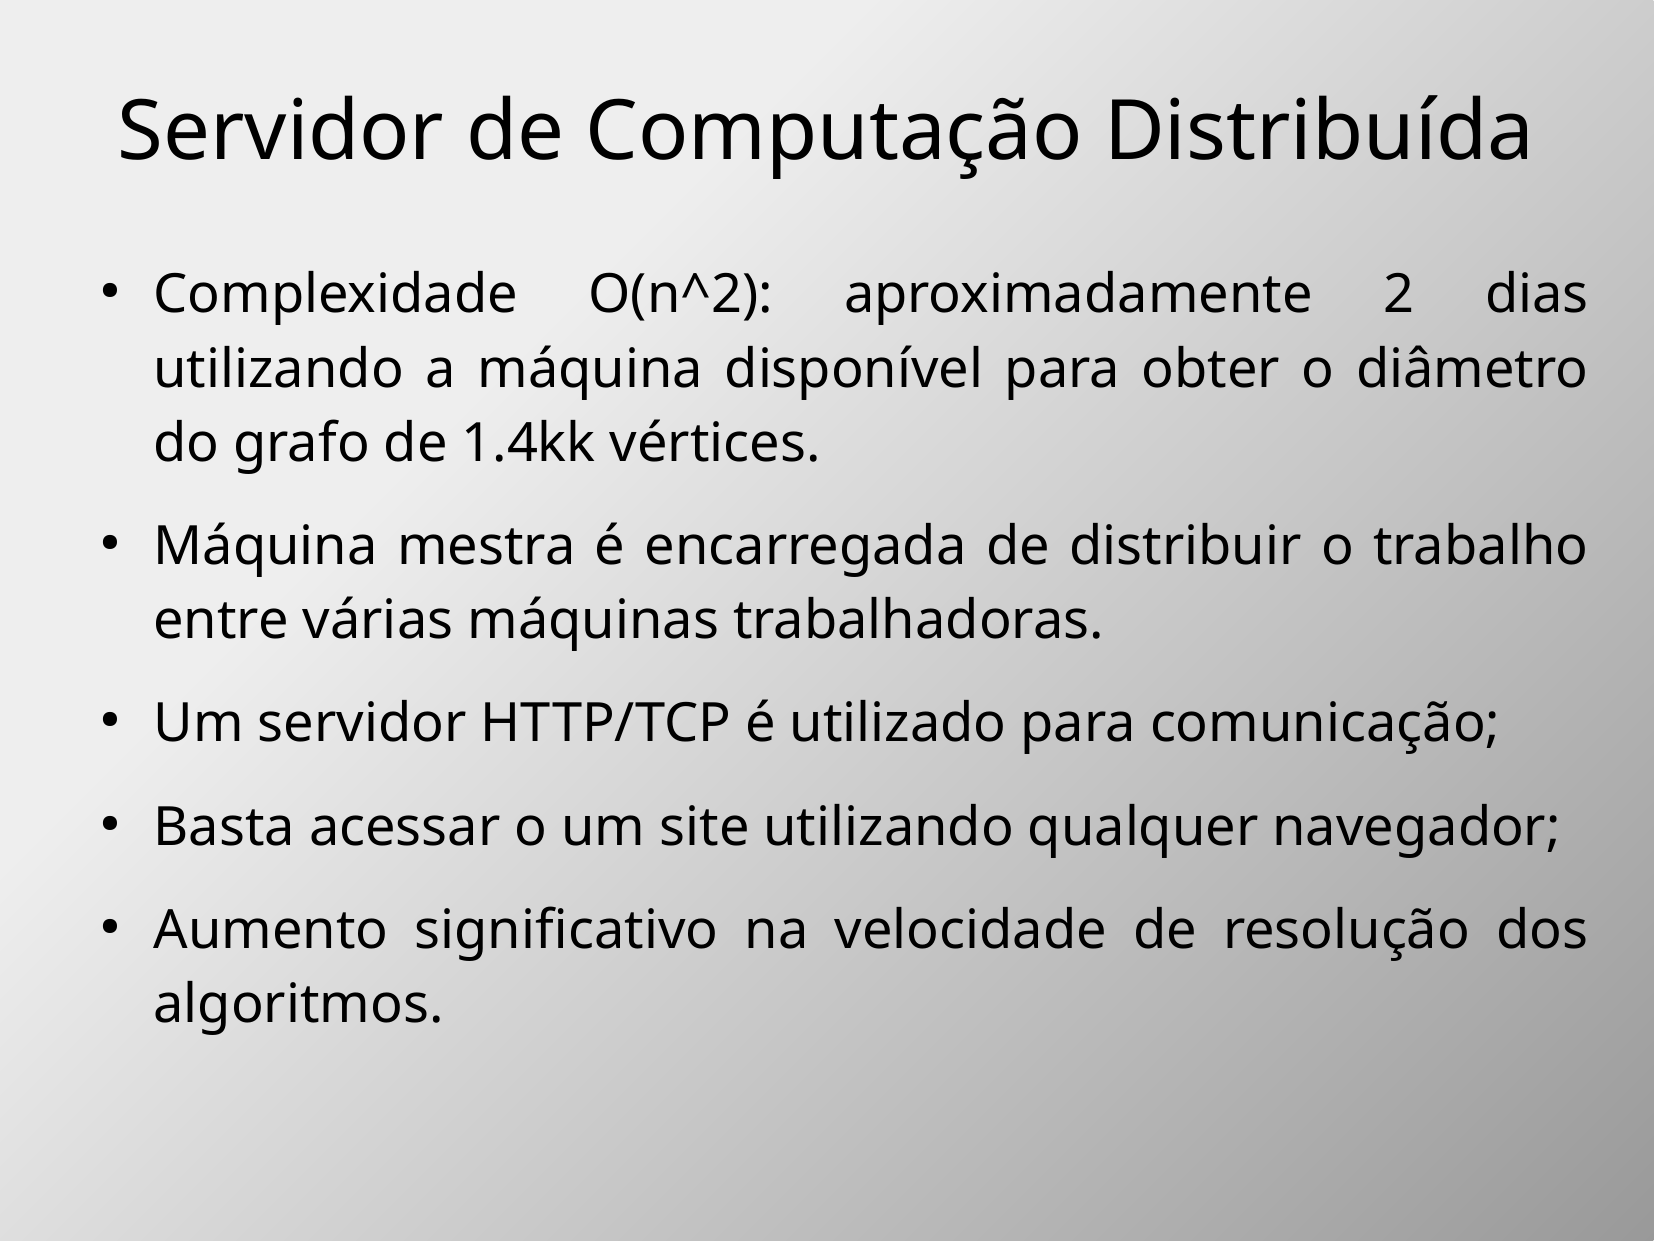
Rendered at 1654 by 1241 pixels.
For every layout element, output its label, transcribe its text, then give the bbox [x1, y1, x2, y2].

list Complexidade O(n^2): aproximadamente 2 dias utilizando a máquina disponível para obter o diâmetro do grafo de 1.4kk vértices. Máquina mestra é encarregada de distribuir o trabalho entre várias máquinas trabalhadoras. Um servidor HTTP/TCP é utilizado para comunicação; Basta acessar o um site utilizando qualquer navegador; Aumento significativo na velocidade de resolução dos algoritmos. [82, 255, 1591, 1111]
title Servidor de Computação Distribuída [82, 30, 1571, 226]
